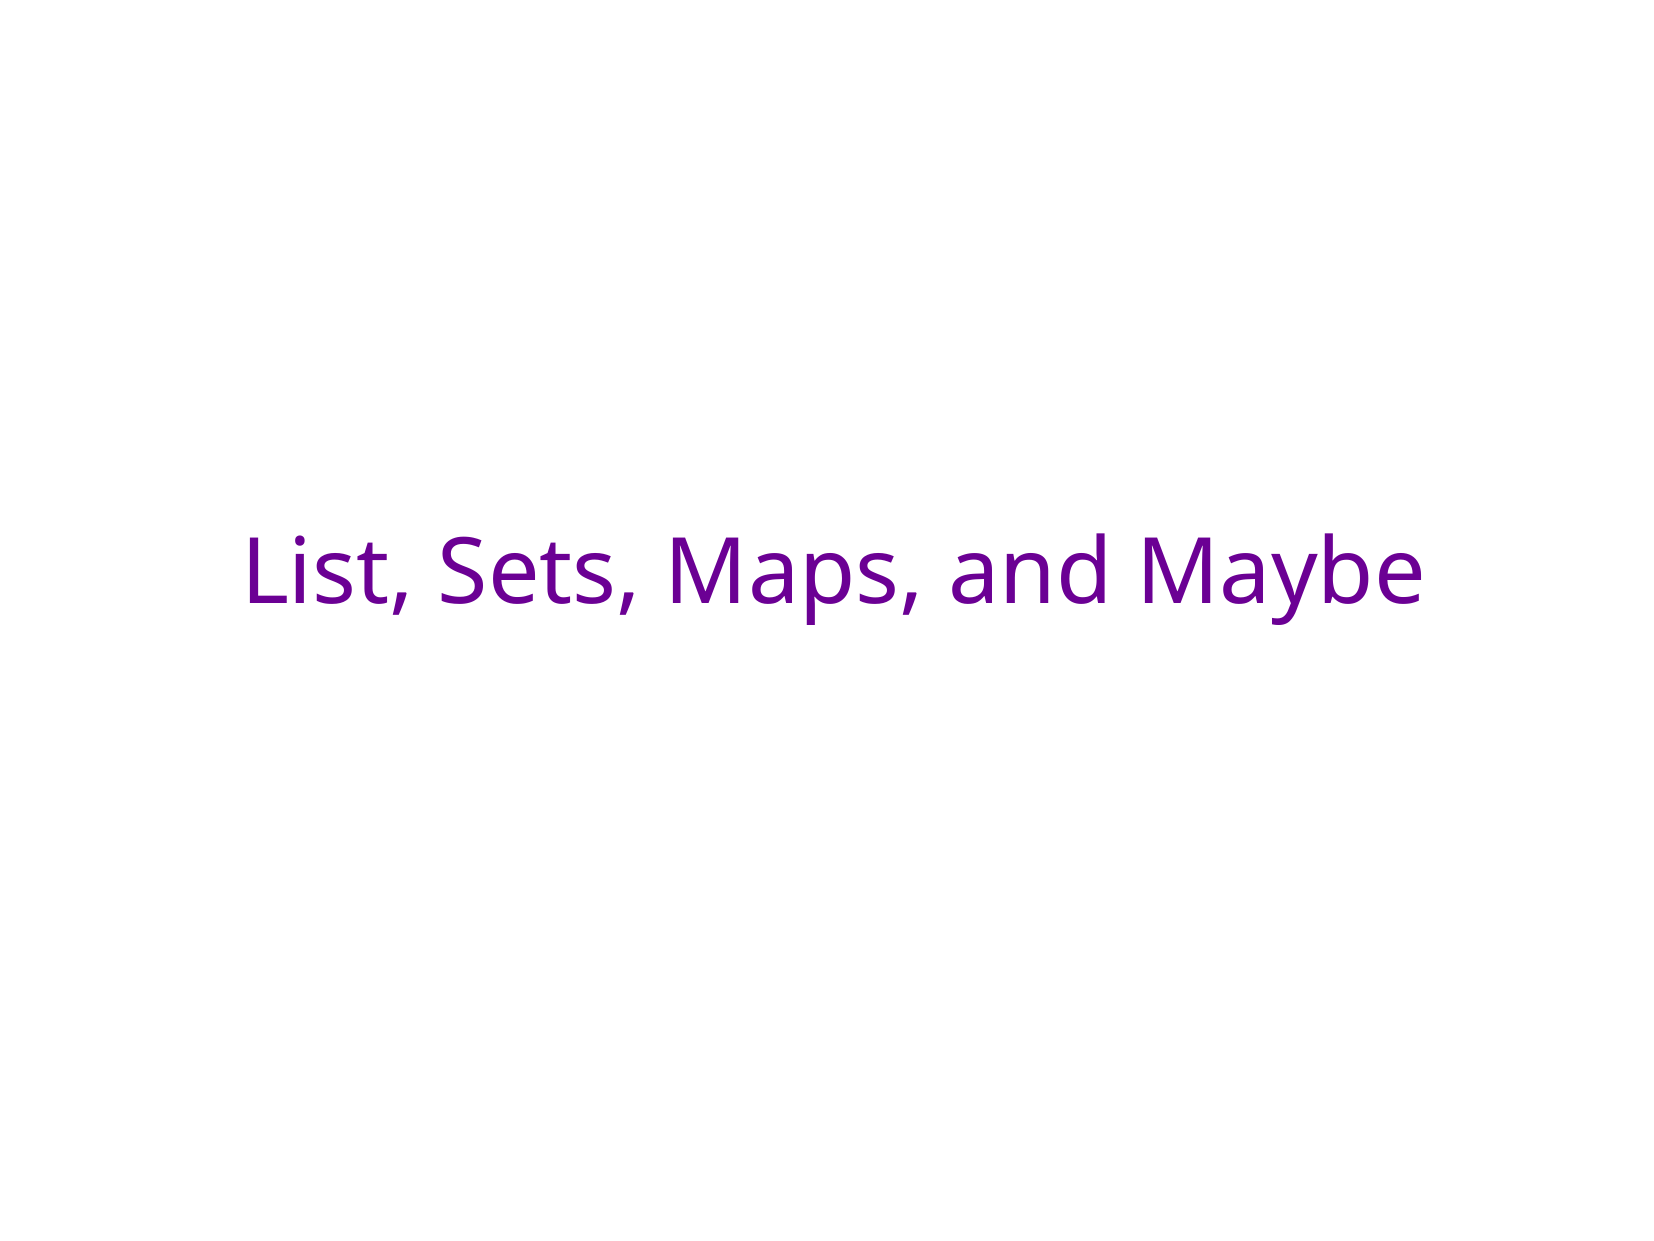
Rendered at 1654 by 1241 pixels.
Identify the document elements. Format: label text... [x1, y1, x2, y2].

title List, Sets, Maps, and Maybe [90, 465, 1579, 673]
